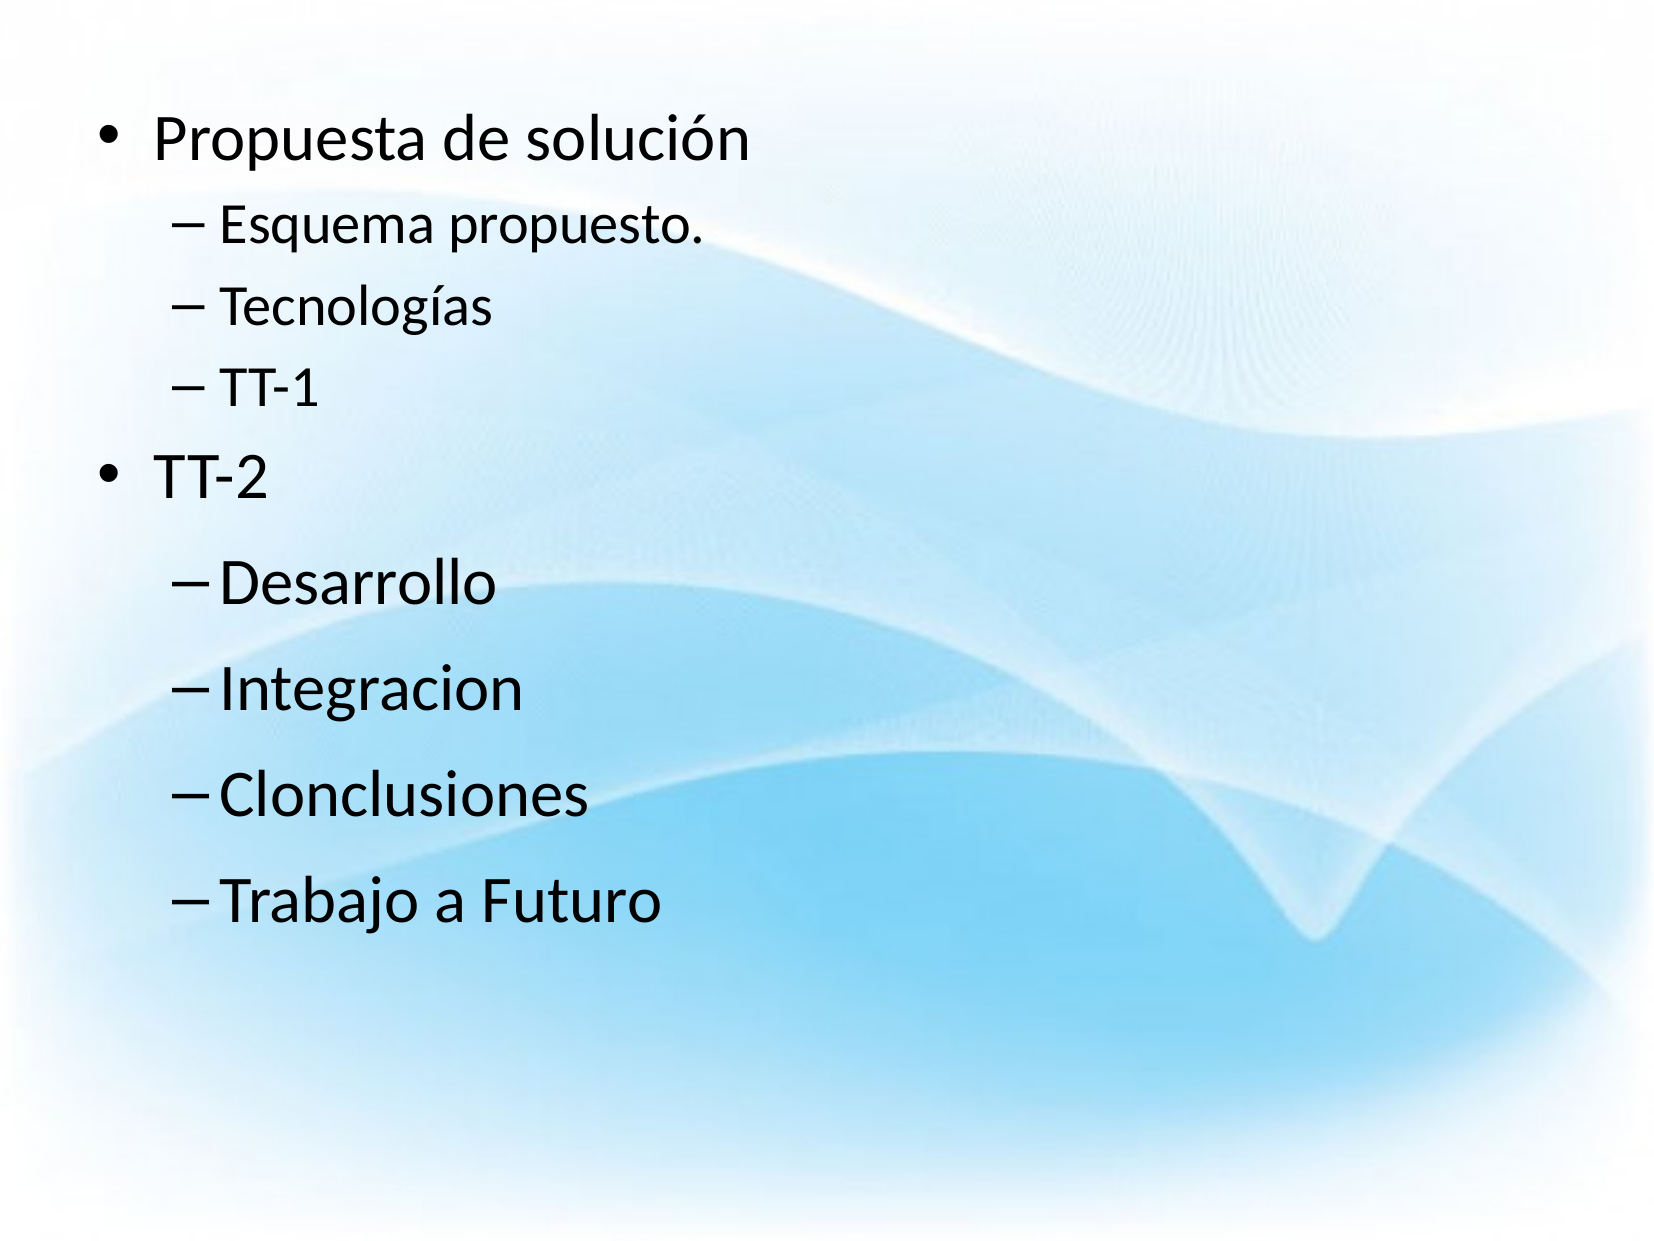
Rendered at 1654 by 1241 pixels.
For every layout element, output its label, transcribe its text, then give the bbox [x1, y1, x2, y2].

list Propuesta de solución Esquema propuesto. Tecnologías TT-1 TT-2 Desarrollo Integracion Clonclusiones Trabajo a Futuro [82, 86, 1571, 1108]
picture [0, 0, 1654, 1241]
